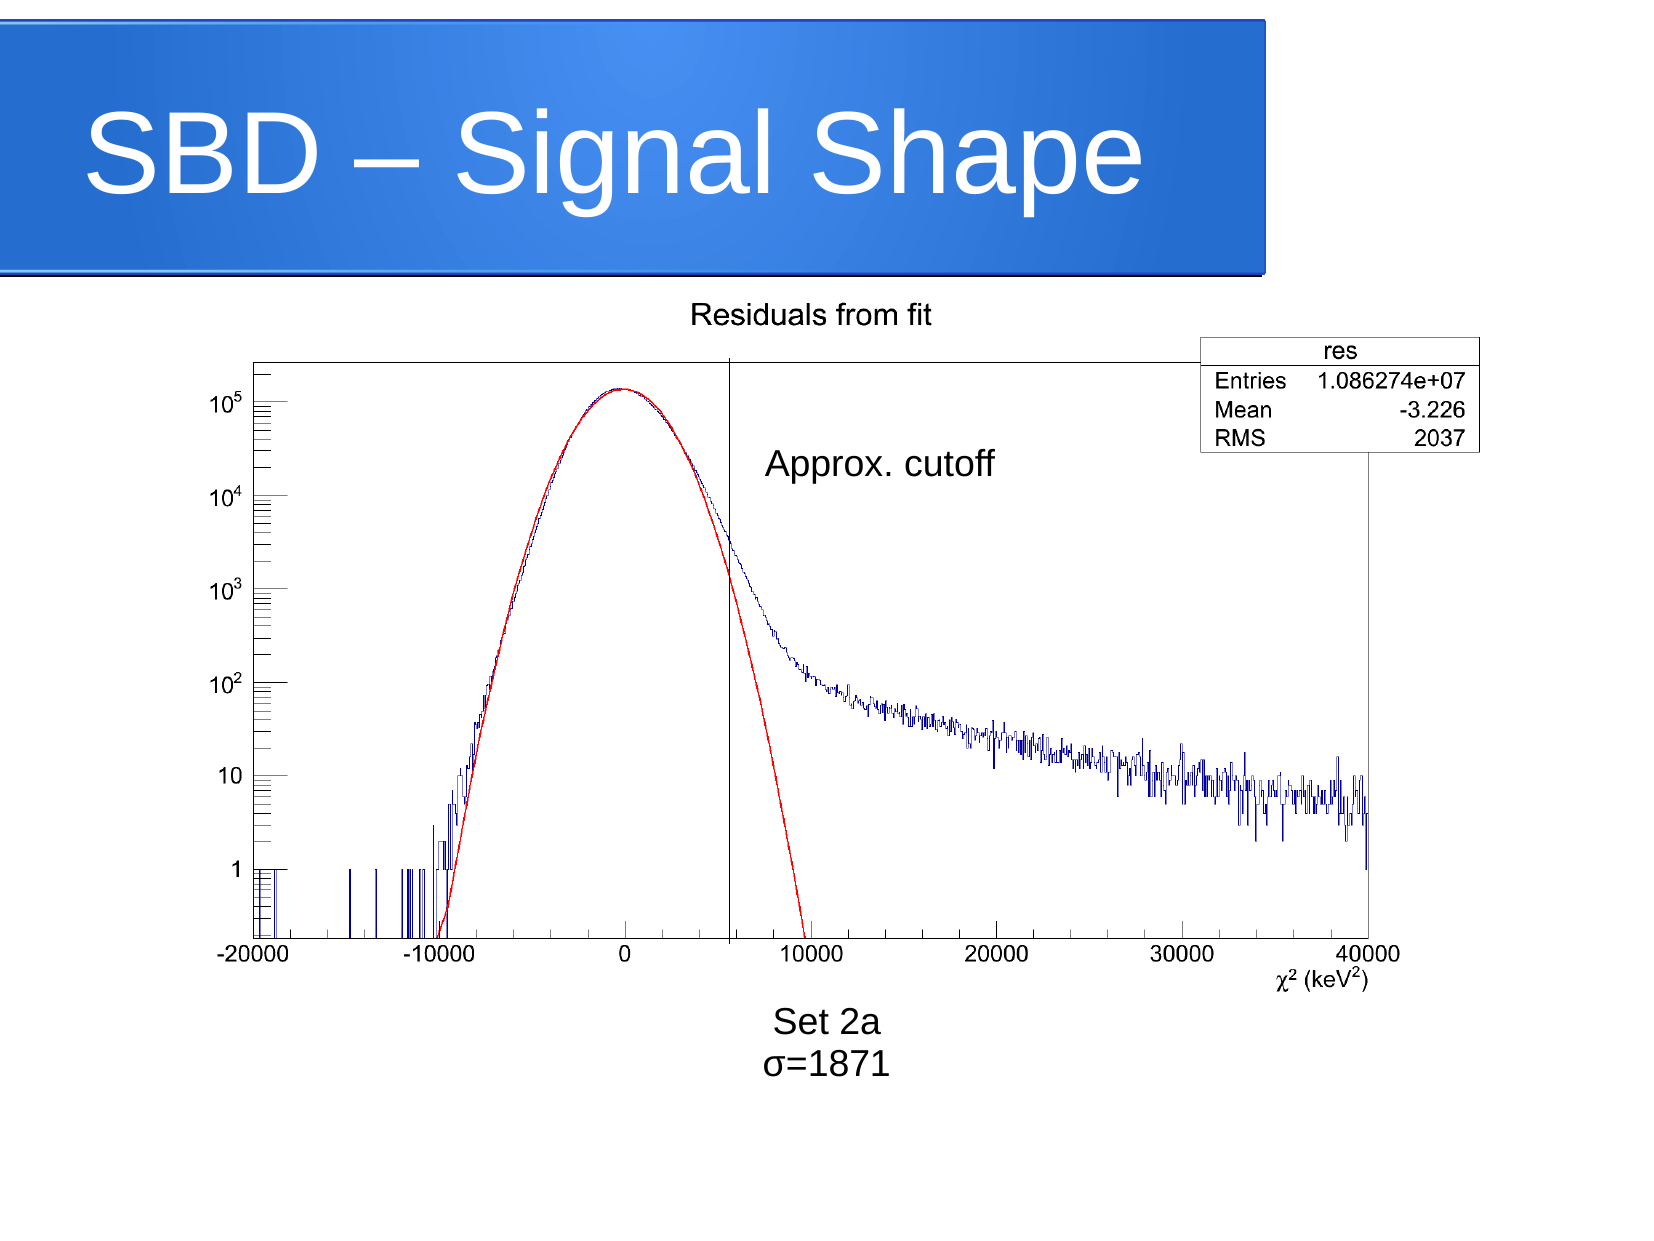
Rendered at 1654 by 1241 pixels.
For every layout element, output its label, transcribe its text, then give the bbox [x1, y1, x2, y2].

picture [114, 290, 1507, 1010]
text_box Approx. cutoff [750, 435, 1010, 492]
title SBD – Signal Shape [82, 49, 1250, 257]
text_box Set 2a σ=1871 [747, 993, 906, 1093]
picture [0, 17, 1270, 282]
